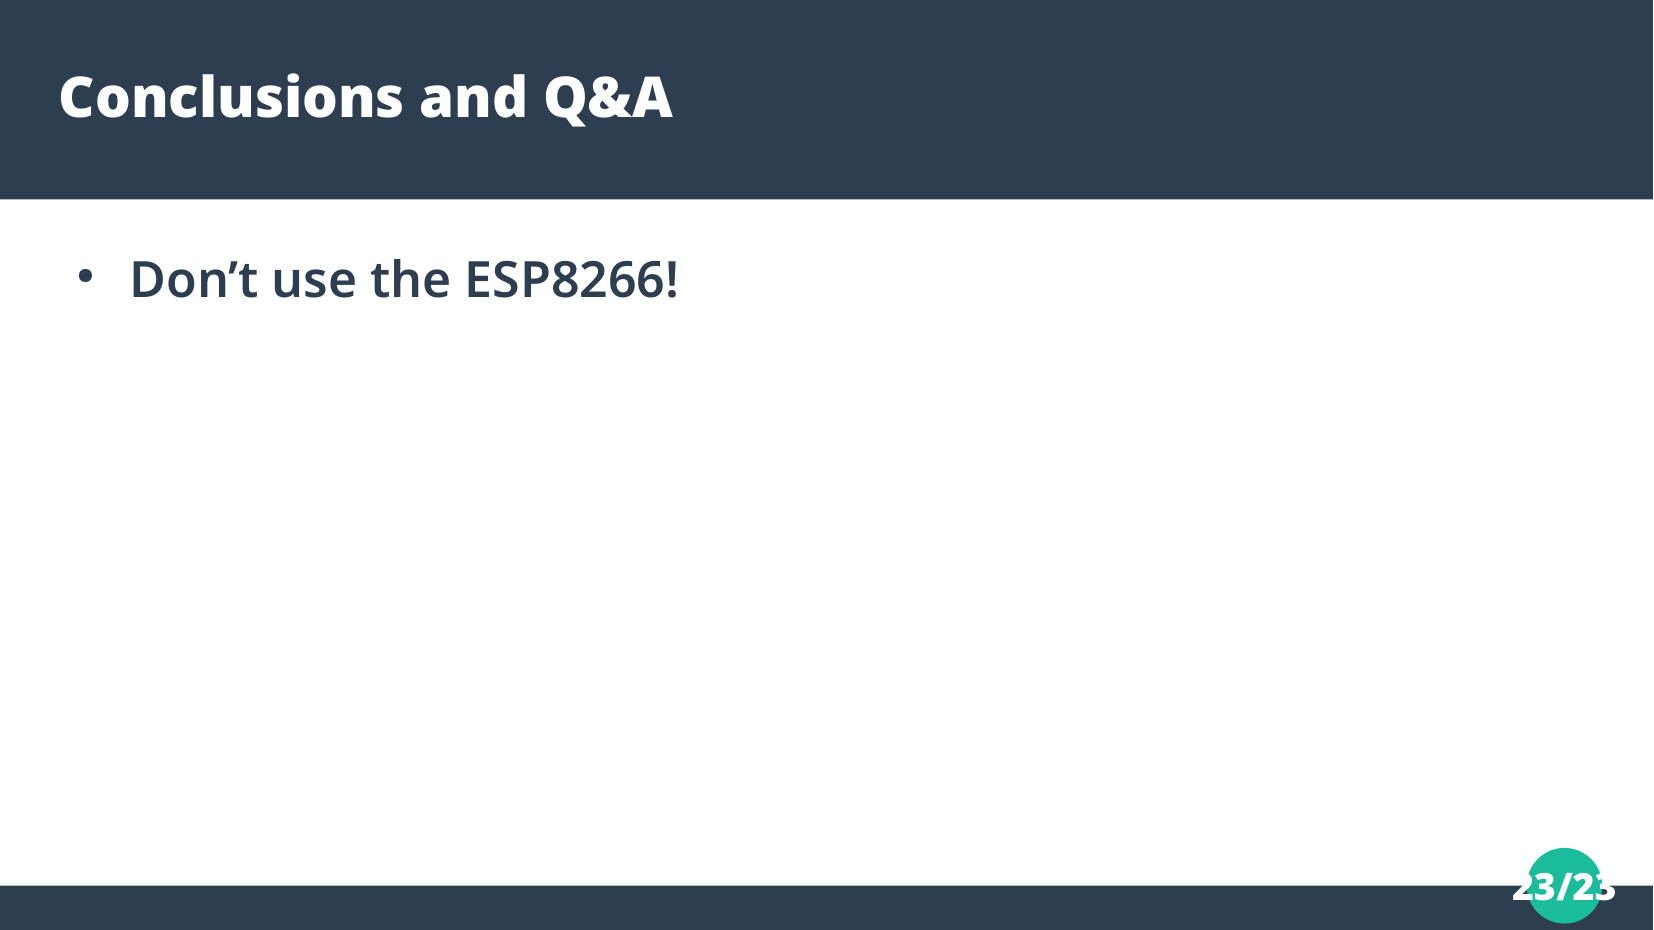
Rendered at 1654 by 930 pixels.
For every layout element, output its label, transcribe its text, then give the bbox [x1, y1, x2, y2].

title Conclusions and Q&A [58, 36, 1594, 155]
list Don’t use the ESP8266! [58, 243, 1594, 864]
